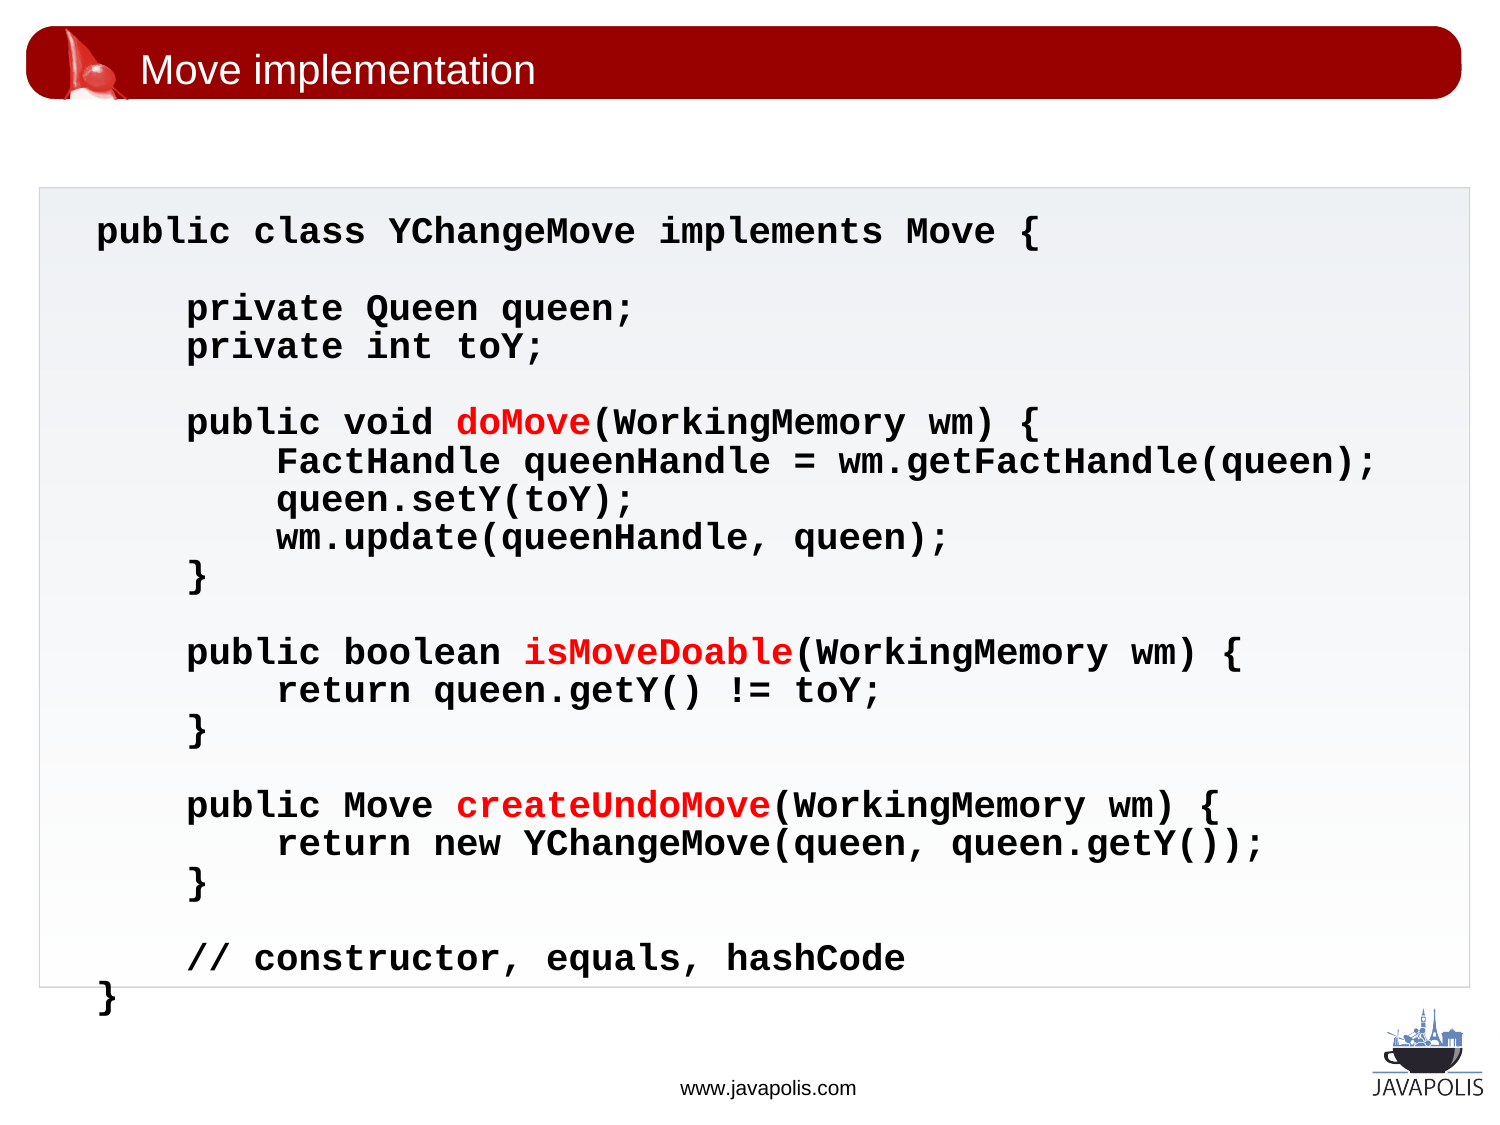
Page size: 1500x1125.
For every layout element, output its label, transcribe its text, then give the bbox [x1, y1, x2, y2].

picture [1366, 1006, 1500, 1125]
picture [62, 28, 125, 100]
title Move implementation [125, 0, 1450, 101]
text_box public class YChangeMove implements Move { private Queen queen; private int toY; public void doMove(WorkingMemory wm) { FactHandle queenHandle = wm.getFactHandle(queen); queen.setY(toY); wm.update(queenHandle, queen); } public boolean isMoveDoable(WorkingMemory wm) { return queen.getY() != toY; } public Move createUndoMove(WorkingMemory wm) { return new YChangeMove(queen, queen.getY()); } // constructor, equals, hashCode } [88, 206, 1418, 975]
